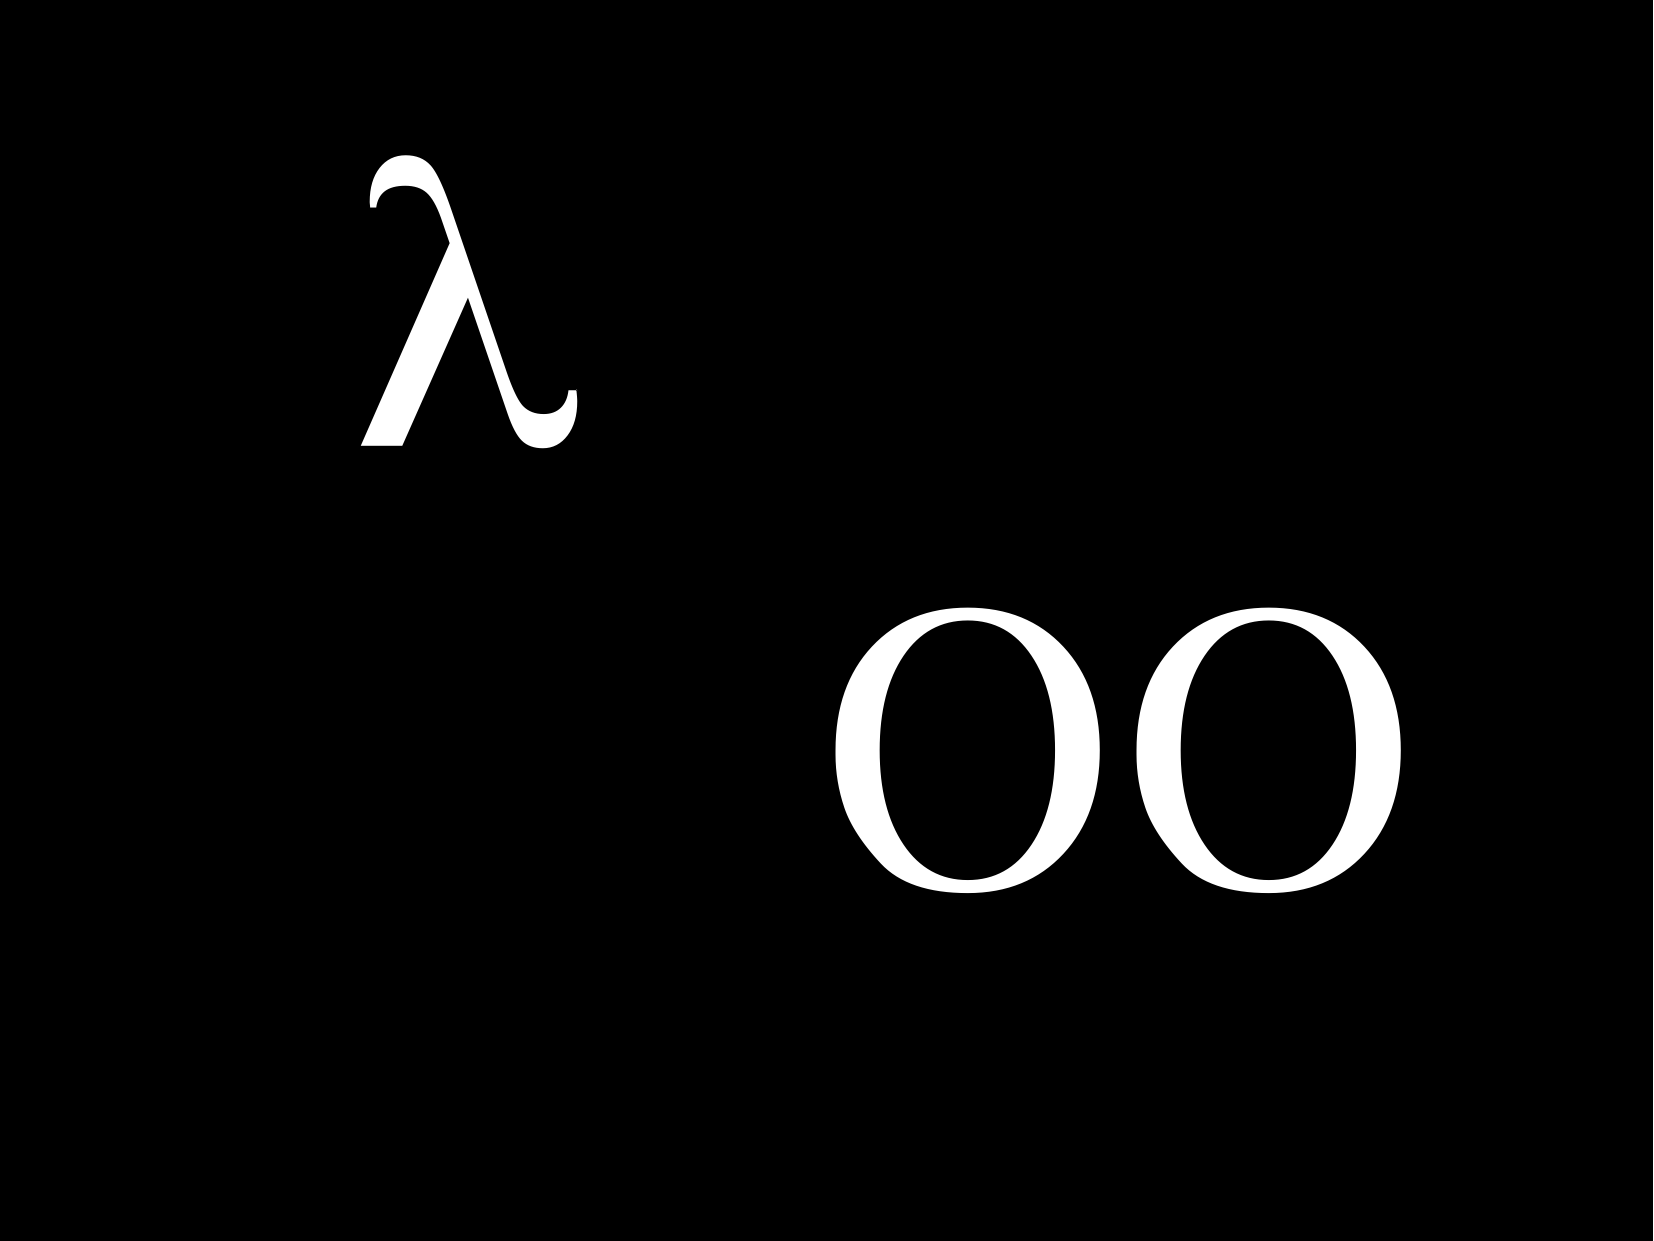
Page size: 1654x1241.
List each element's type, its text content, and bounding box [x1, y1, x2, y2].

text_box l [337, 150, 701, 709]
text_box OO [803, 592, 1591, 1151]
